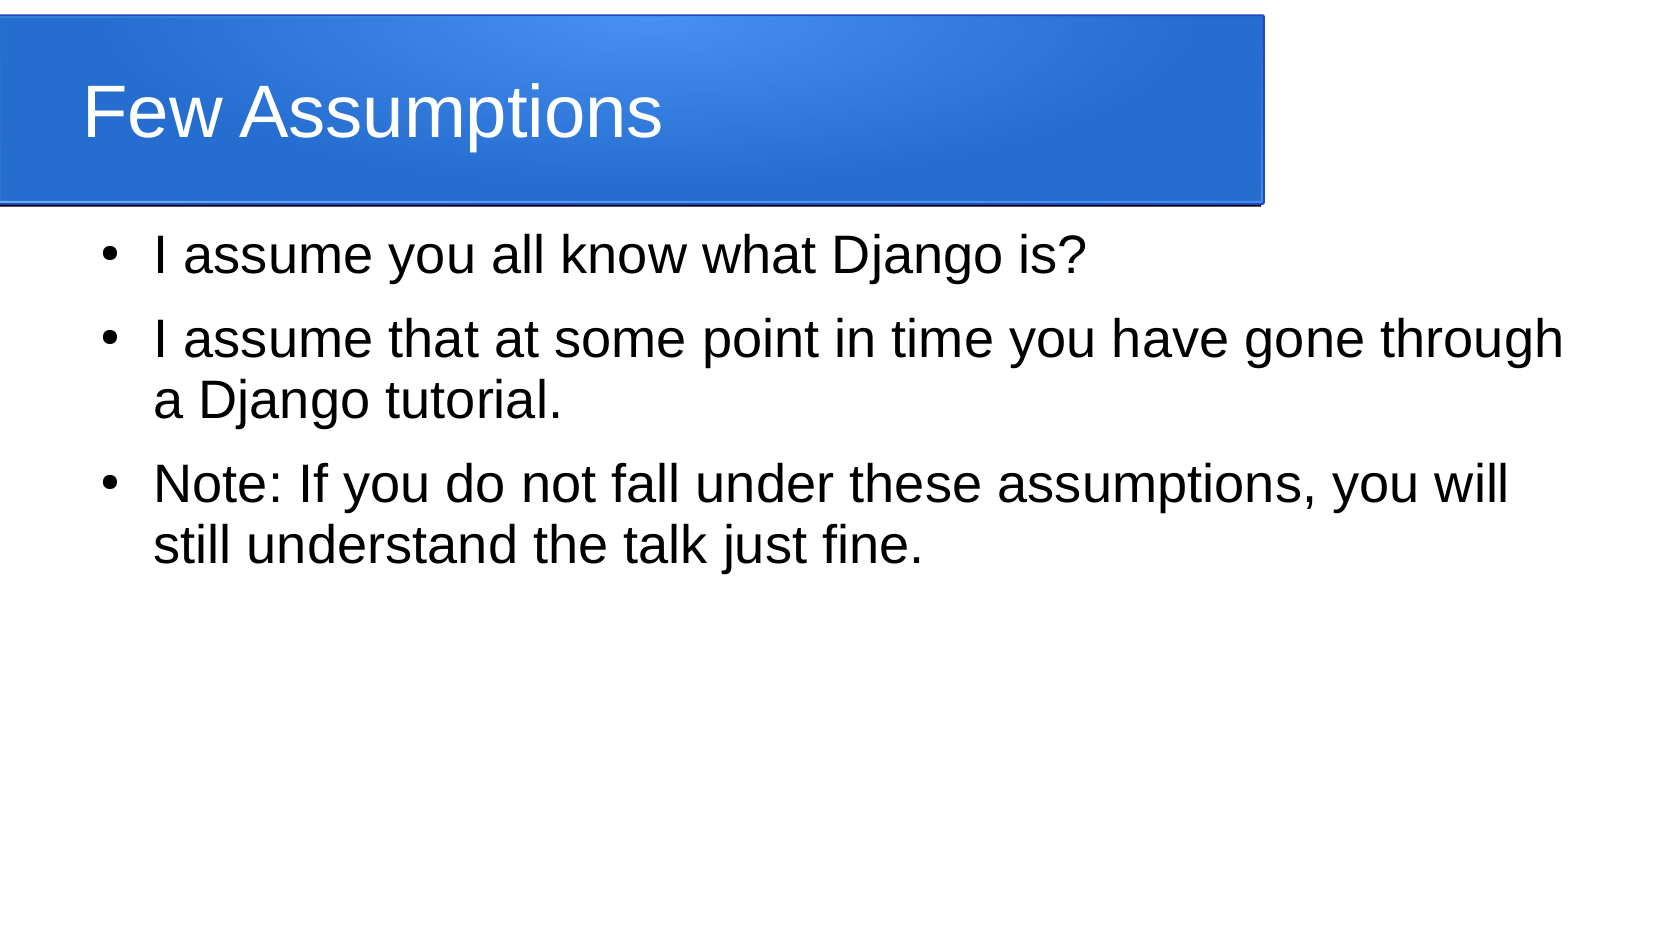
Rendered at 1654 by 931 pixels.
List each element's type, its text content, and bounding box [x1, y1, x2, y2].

title Few Assumptions [82, 35, 1235, 189]
list I assume you all know what Django is? I assume that at some point in time you have gone through a Django tutorial. Note: If you do not fall under these assumptions, you will still understand the talk just fine. [82, 224, 1571, 764]
